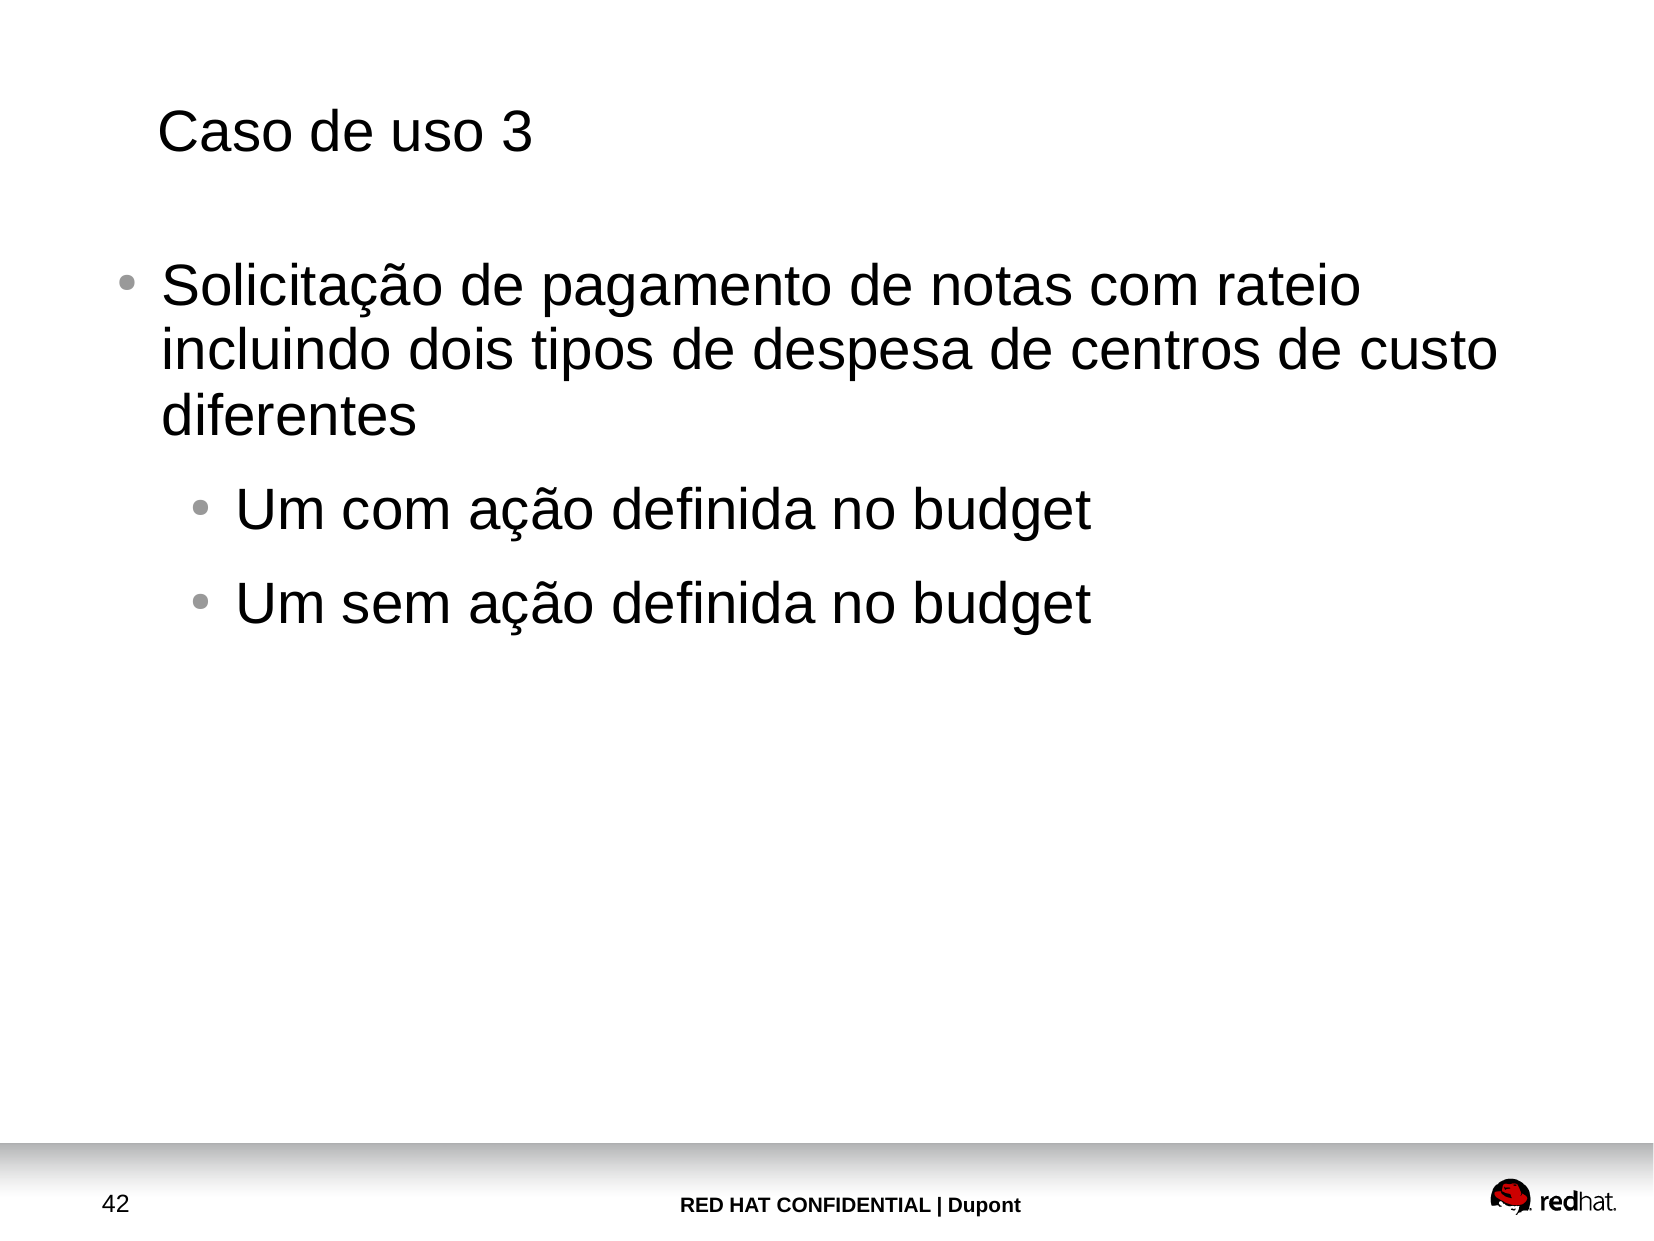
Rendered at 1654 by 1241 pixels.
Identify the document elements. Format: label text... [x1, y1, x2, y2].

picture [0, 1143, 1654, 1241]
text_box Solicitação de pagamento de notas com rateio incluindo dois tipos de despesa de centros de custo diferentes Um com ação definida no budget Um sem ação definida no budget [86, 244, 1576, 1039]
text_box Caso de uso 3 [82, 37, 1571, 226]
